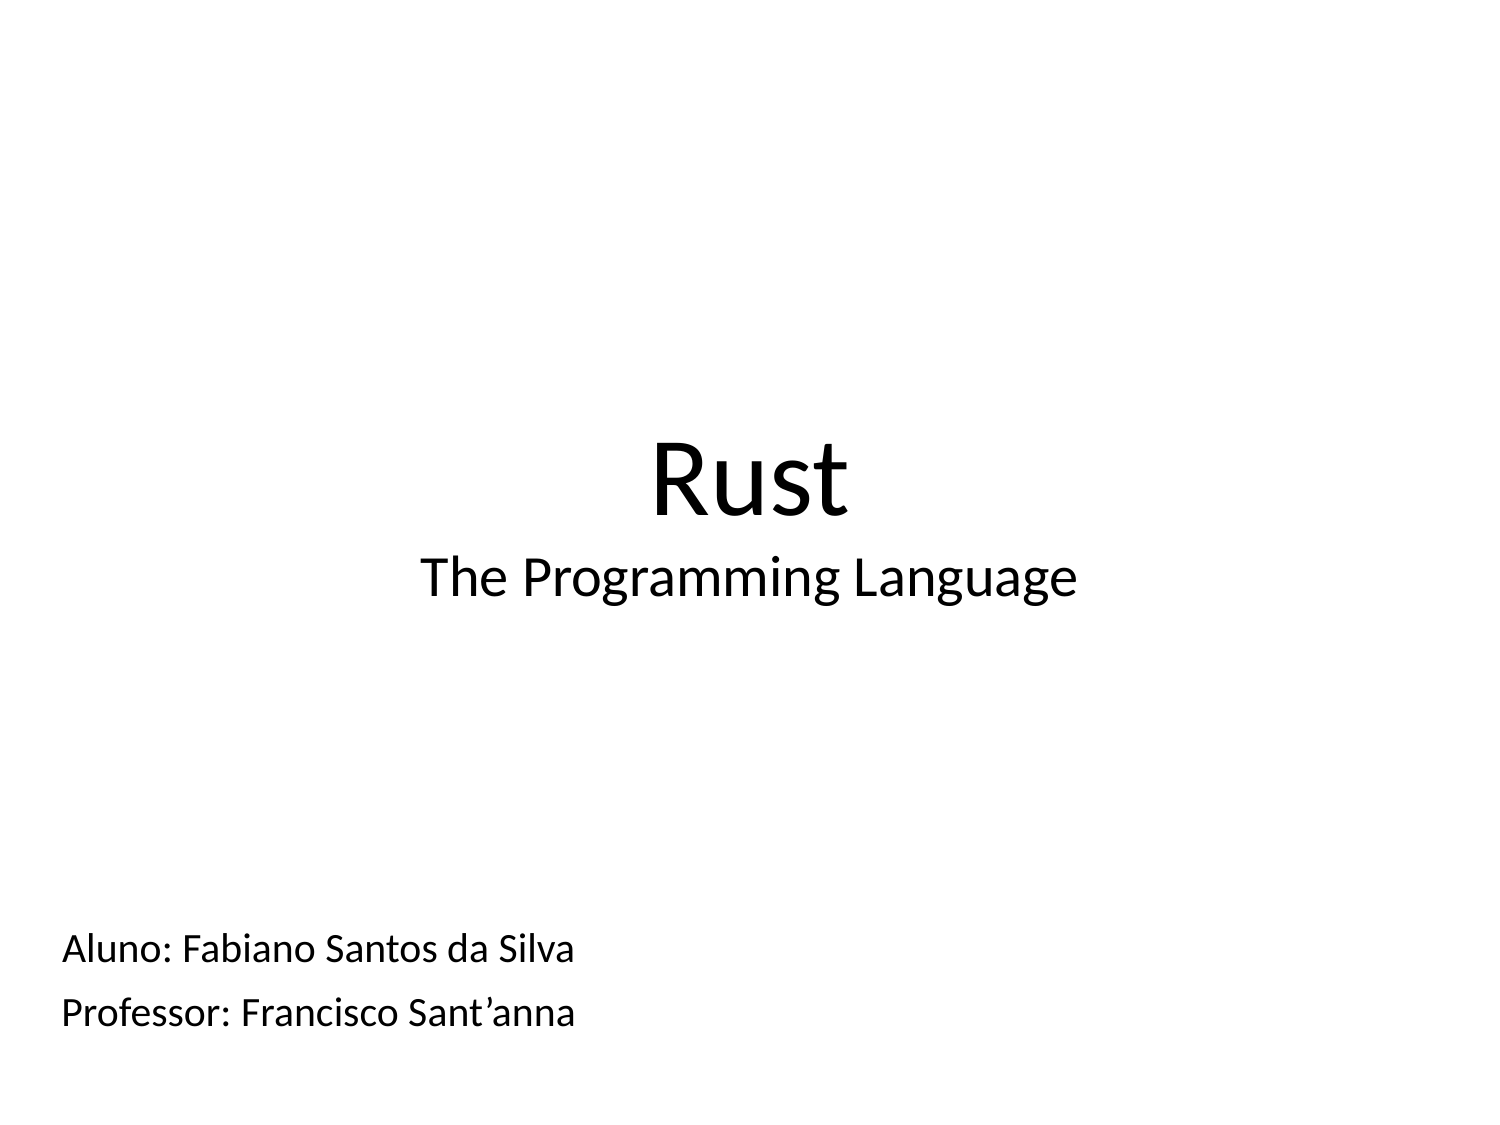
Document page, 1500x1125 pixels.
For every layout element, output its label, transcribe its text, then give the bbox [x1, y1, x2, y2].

title Rust The Programming Language [112, 384, 1388, 626]
subtitle Aluno: Fabiano Santos da Silva Professor: Francisco Sant’anna [0, 913, 638, 1028]
